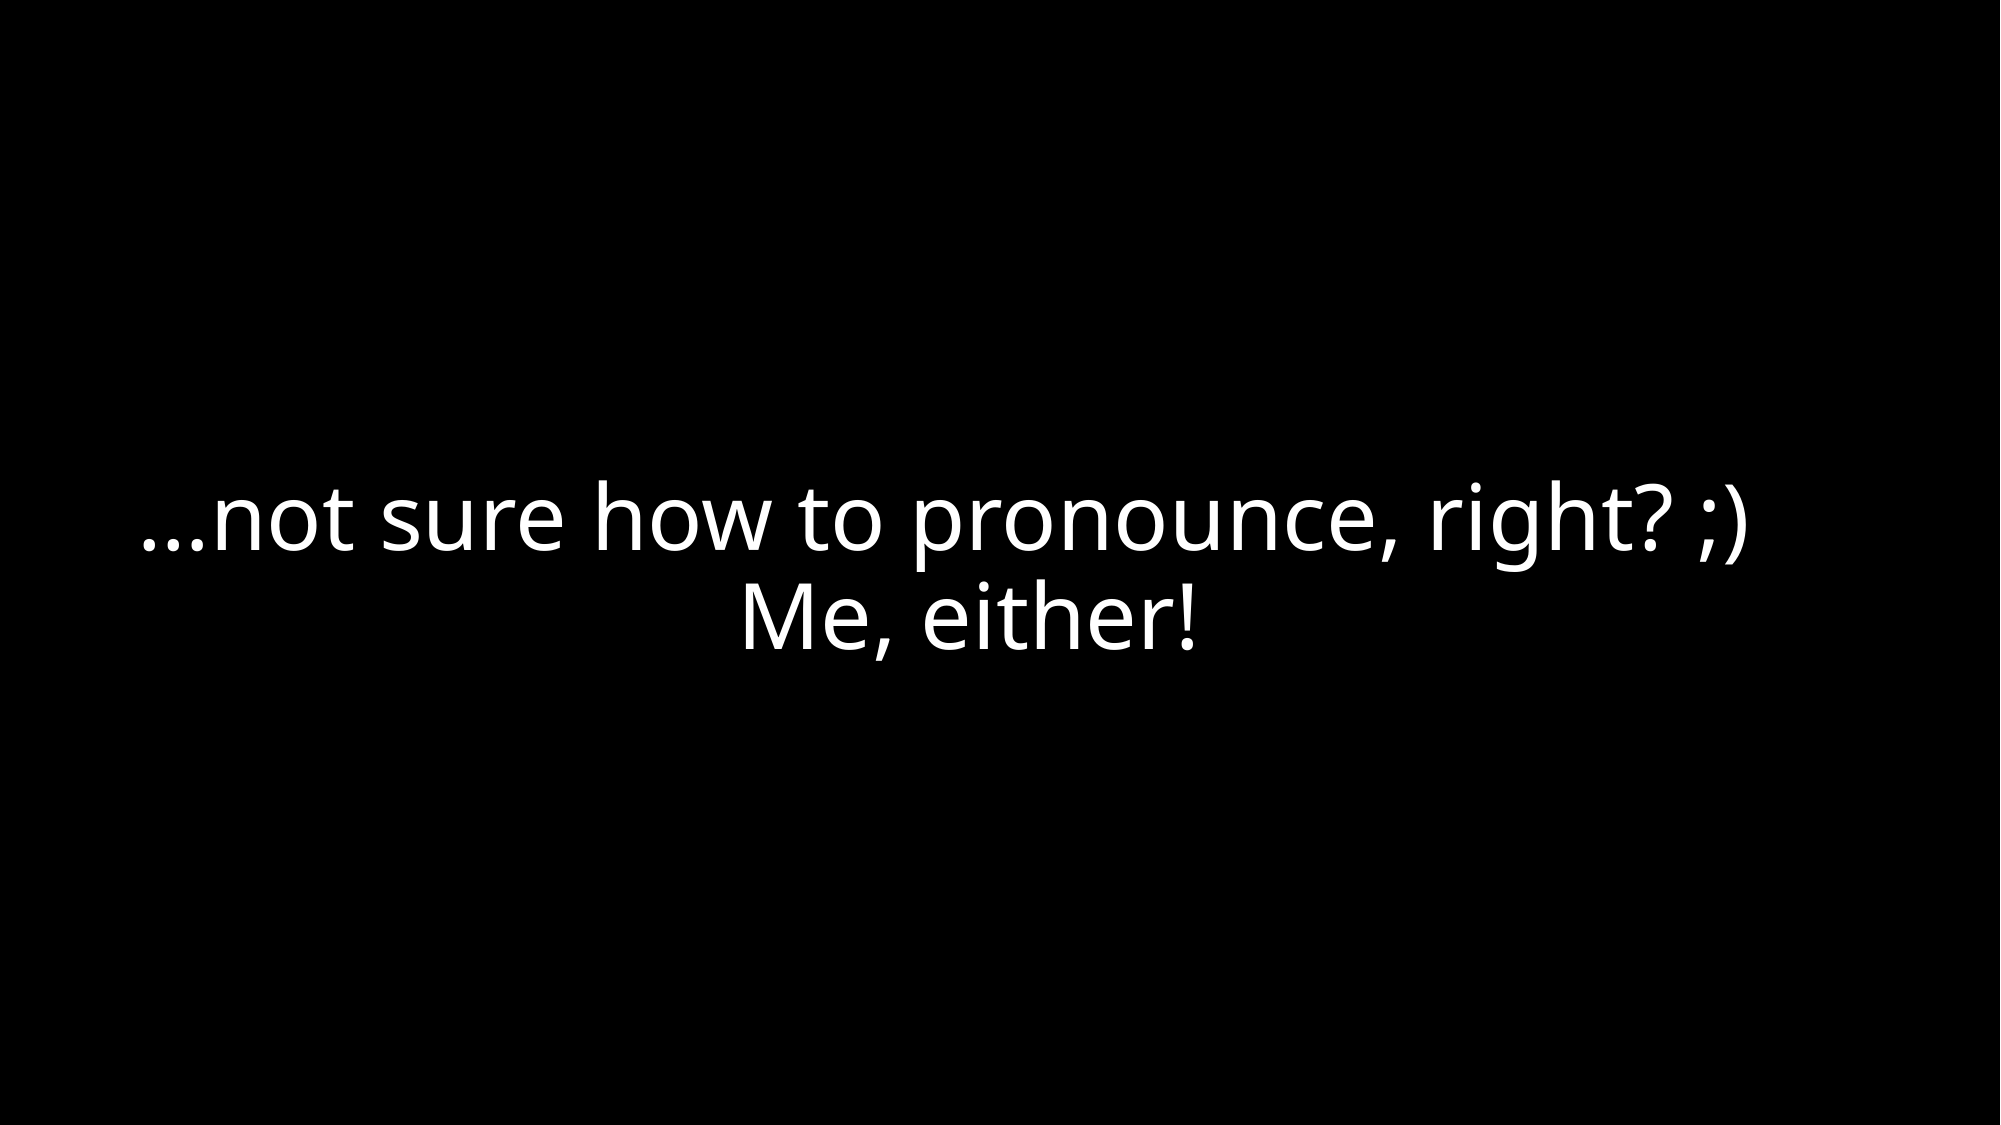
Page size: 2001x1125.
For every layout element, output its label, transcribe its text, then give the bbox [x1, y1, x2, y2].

title …not sure how to pronounce, right? ;) Me, either! [122, 461, 1848, 679]
